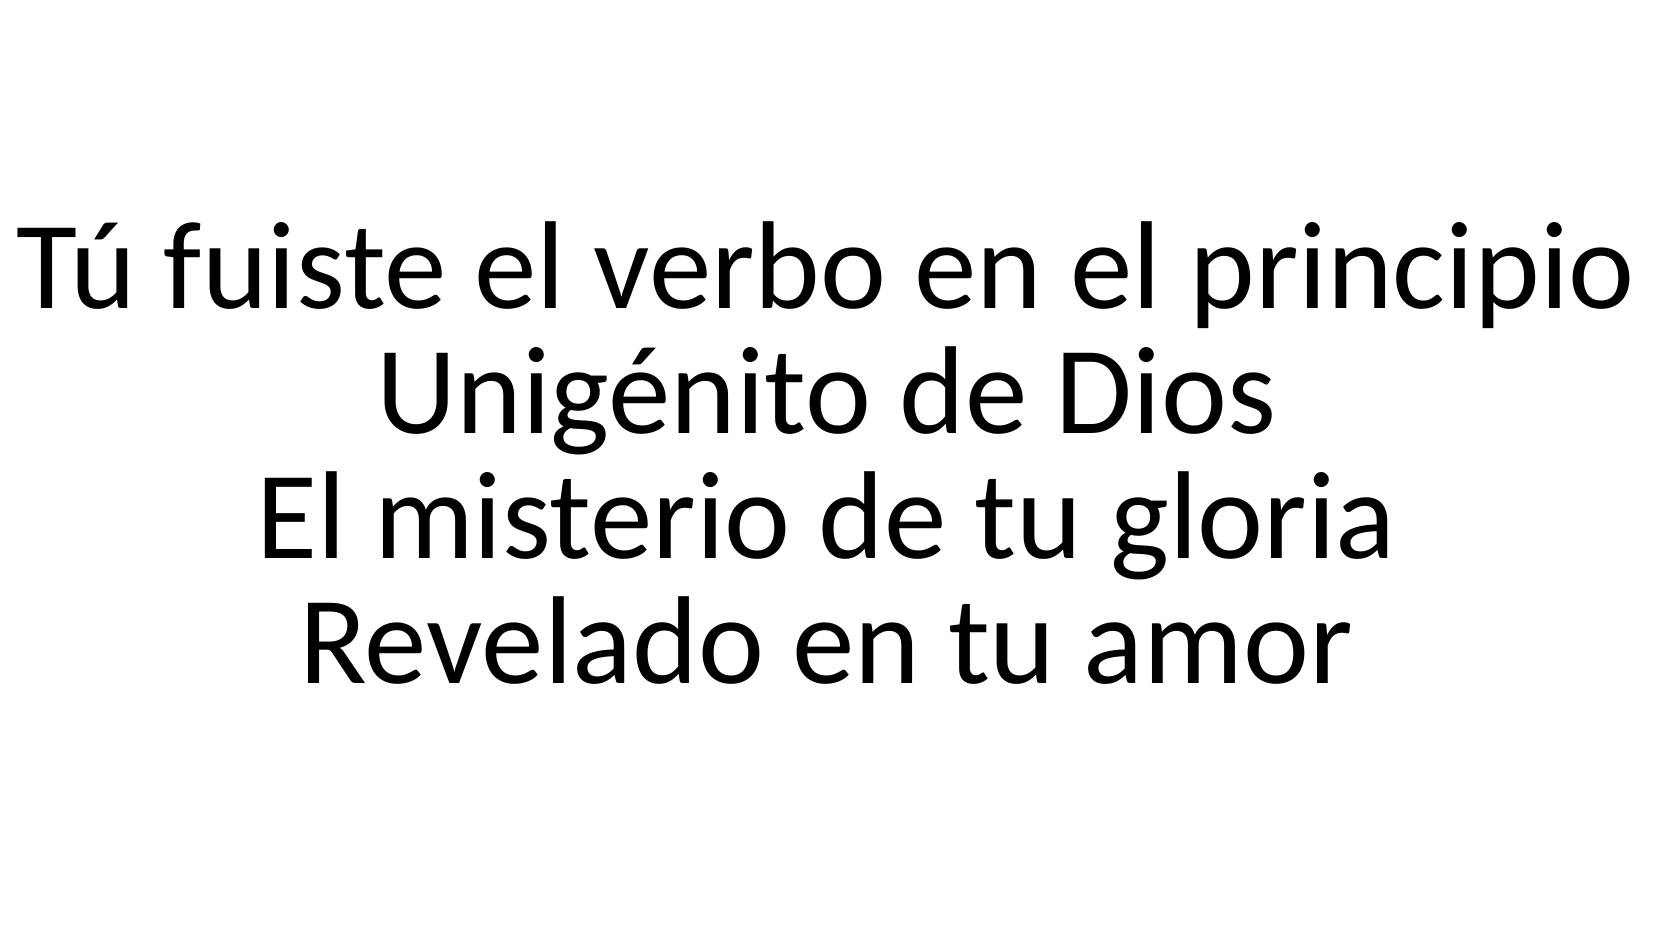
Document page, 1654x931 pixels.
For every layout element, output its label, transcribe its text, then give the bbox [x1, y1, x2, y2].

title Tú fuiste el verbo en el principio Unigénito de Dios El misterio de tu gloria Revelado en tu amor [0, 0, 1654, 931]
